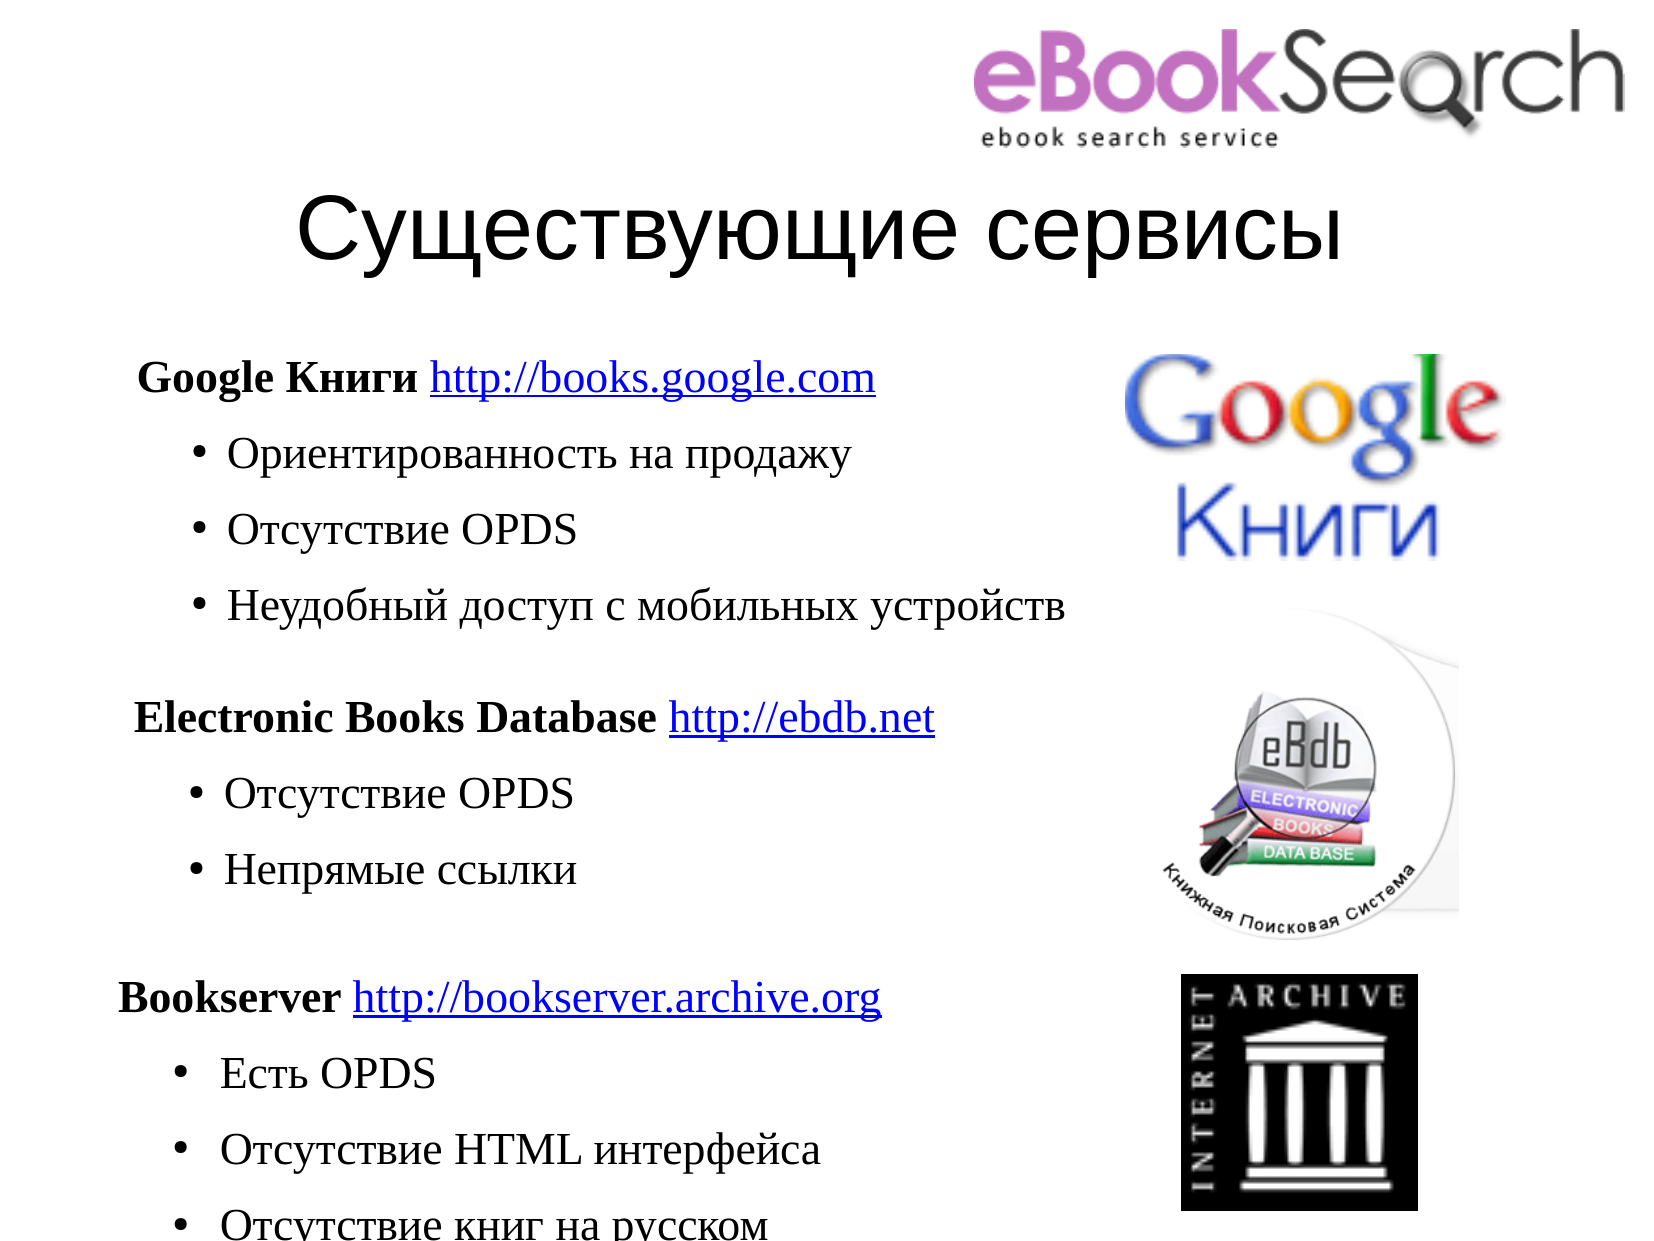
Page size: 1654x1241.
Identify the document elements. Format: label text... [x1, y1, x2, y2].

picture [1125, 354, 1506, 562]
text_box Google Книги http://books.google.com Ориентированность на продажу Отсутствие OPDS Неудобный доступ с мобильных устройств [68, 318, 1156, 613]
picture [1181, 974, 1418, 1211]
text_box Electronic Books Database http://ebdb.net Отсутствие OPDS Непрямые ссылки [65, 659, 1155, 877]
title Существующие сервисы [76, 124, 1565, 332]
picture [974, 29, 1625, 148]
text_box Bookserver http://bookserver.archive.org Есть OPDS Отсутствие HTML интерфейса Отсутствие книг на русском [50, 938, 955, 1233]
picture [1133, 602, 1459, 945]
